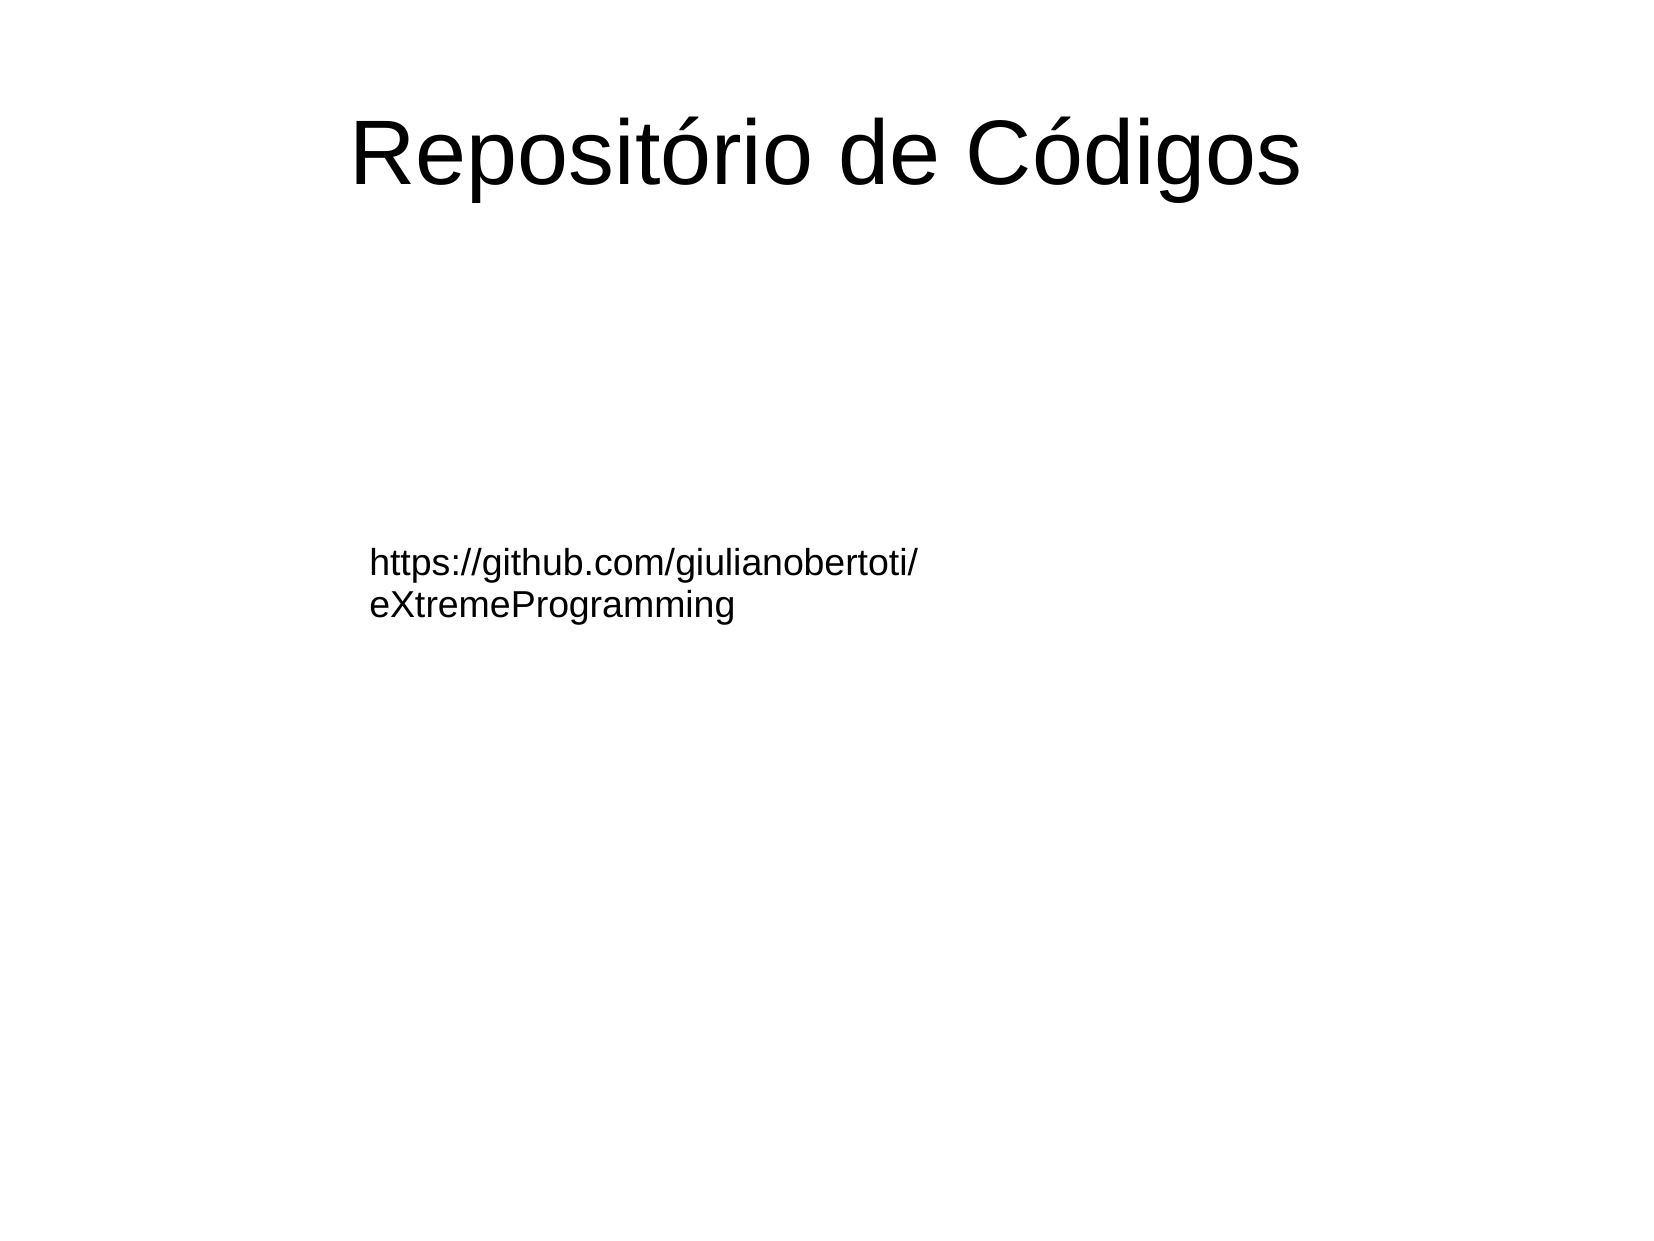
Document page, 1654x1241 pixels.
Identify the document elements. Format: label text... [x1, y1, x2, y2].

title Repositório de Códigos [82, 49, 1571, 257]
text_box https://github.com/giulianobertoti/eXtremeProgramming [354, 533, 1300, 591]
